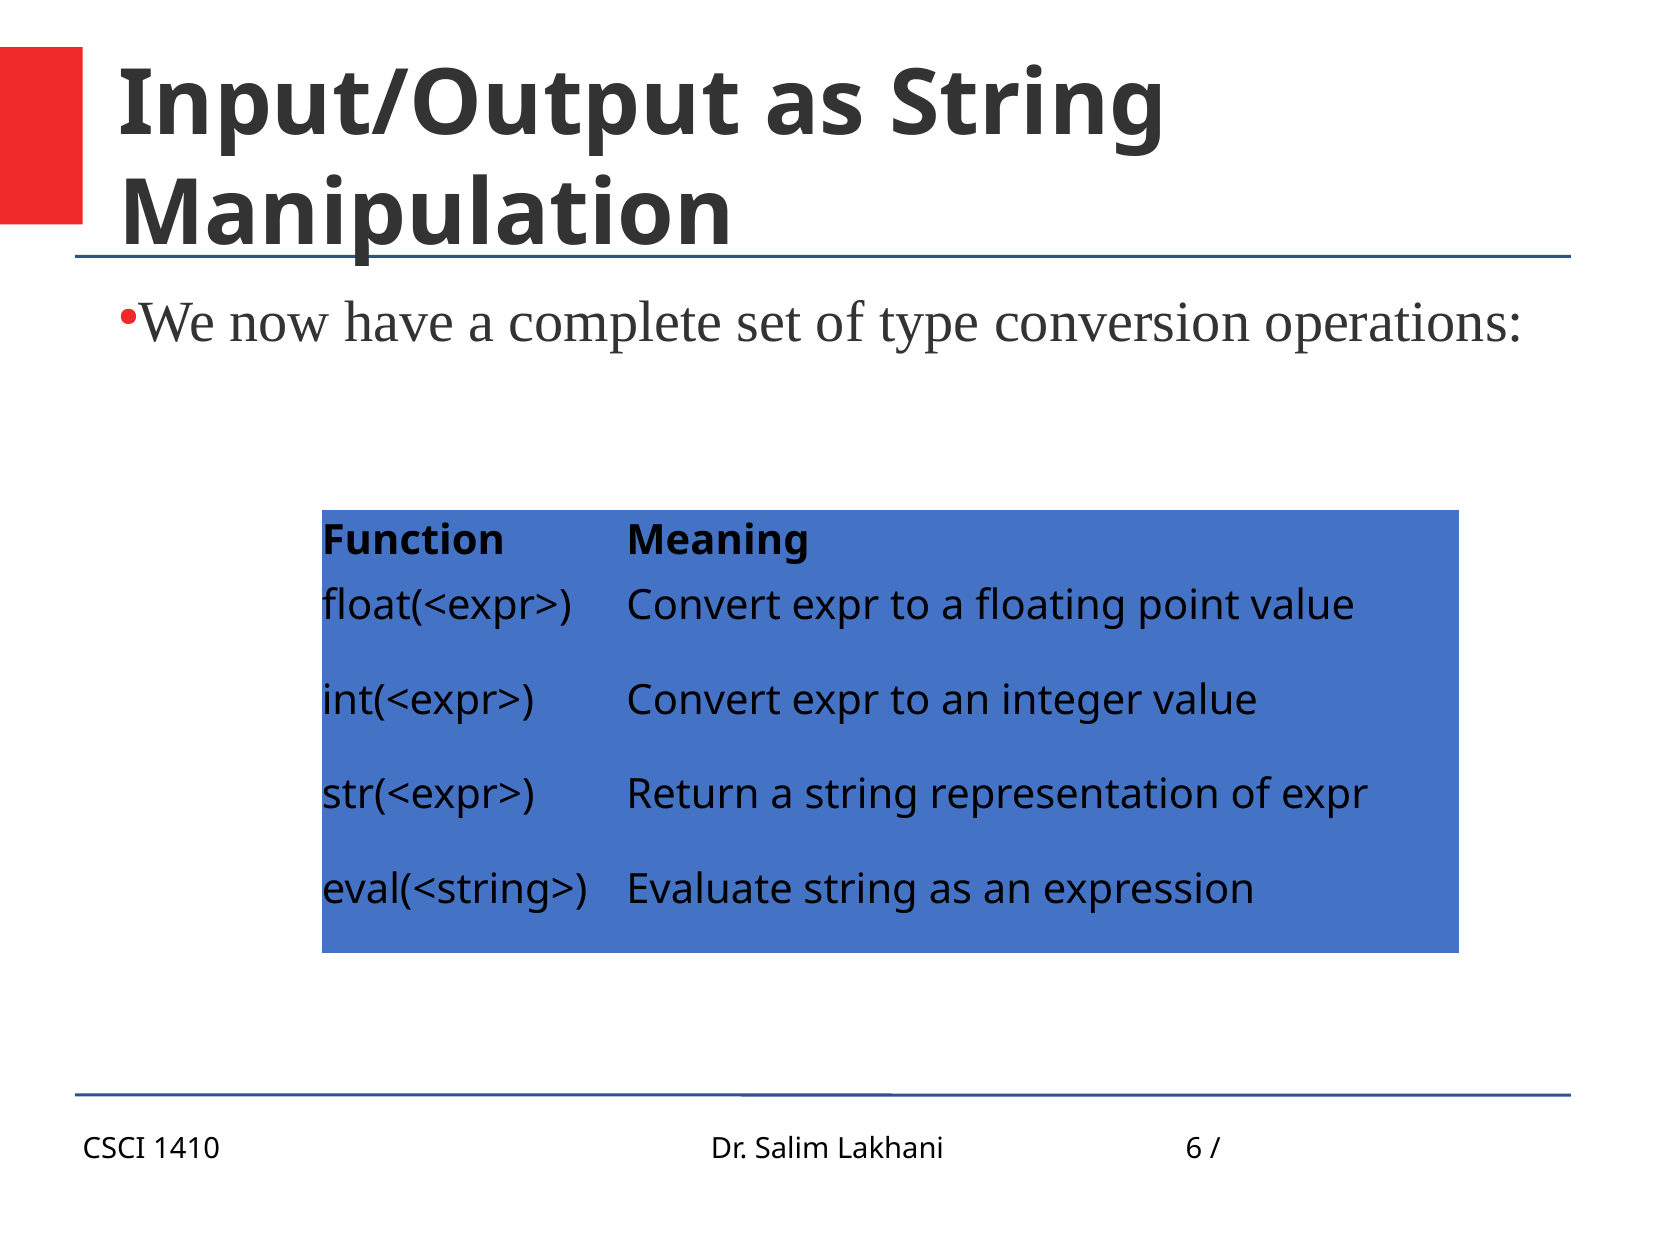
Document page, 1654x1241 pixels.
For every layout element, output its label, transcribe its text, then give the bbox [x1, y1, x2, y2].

table_header Meaning [626, 510, 1459, 575]
title Input/Output as String Manipulation [118, 27, 1571, 278]
text_box CSCI 1410 [82, 1129, 468, 1216]
table_cell Evaluate string as an expression [626, 859, 1459, 953]
table_header Function [322, 510, 626, 575]
table_cell eval(<string>) [322, 859, 626, 953]
table_cell float(<expr>) [322, 575, 626, 669]
table_cell Convert expr to a floating point value [626, 575, 1459, 669]
list We now have a complete set of type conversion operations: [118, 283, 1536, 1098]
table_cell Convert expr to an integer value [626, 669, 1459, 764]
table_cell Return a string representation of expr [626, 764, 1459, 859]
table_cell int(<expr>) [322, 669, 626, 764]
text_box Dr. Salim Lakhani [565, 1129, 1090, 1216]
table_cell str(<expr>) [322, 764, 626, 859]
text_box / [1185, 1129, 1571, 1216]
